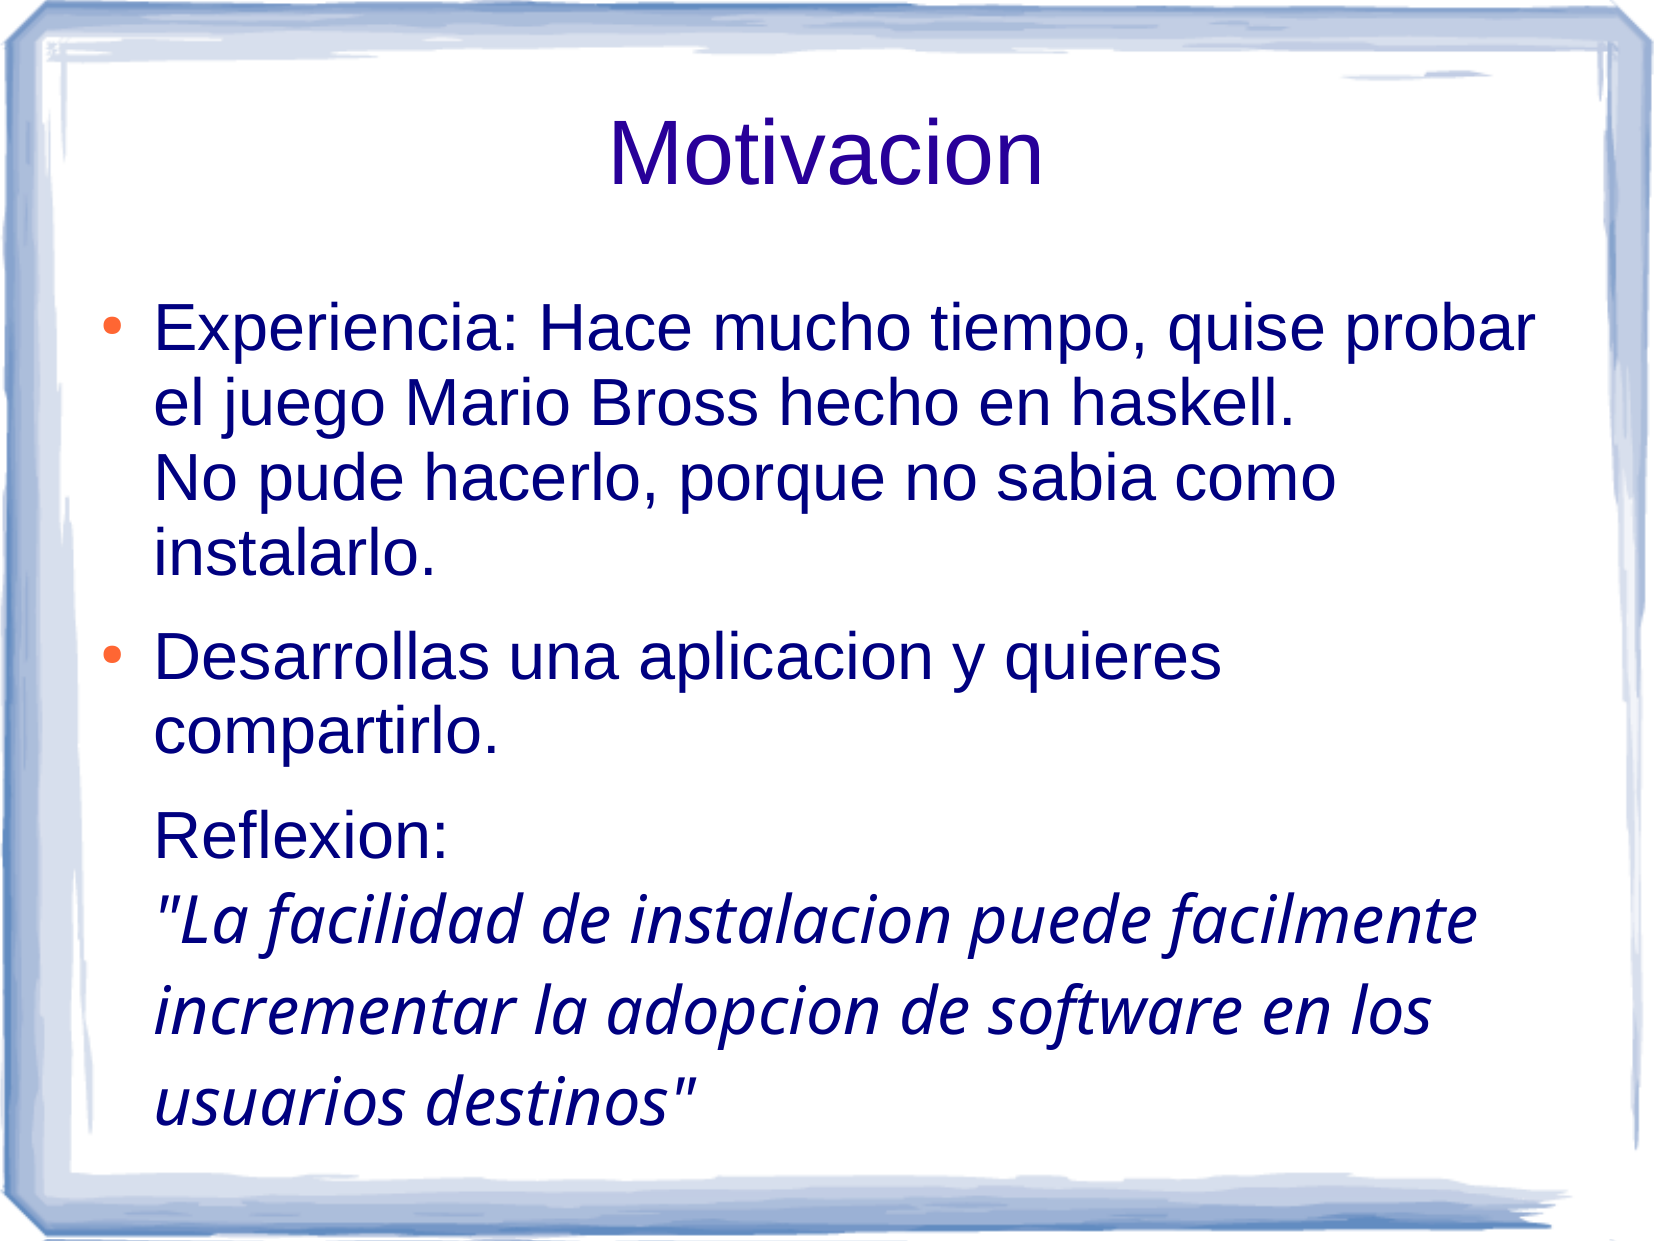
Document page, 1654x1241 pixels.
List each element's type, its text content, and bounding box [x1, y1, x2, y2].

picture [0, 0, 1654, 1241]
title Motivacion [82, 49, 1571, 257]
list Experiencia: Hace mucho tiempo, quise probar el juego Mario Bross hecho en haskell. No pude hacerlo, porque no sabia como instalarlo. Desarrollas una aplicacion y quieres compartirlo. Reflexion: "La facilidad de instalacion puede facilmente incrementar la adopcion de software en los usuarios destinos" [82, 290, 1571, 1138]
